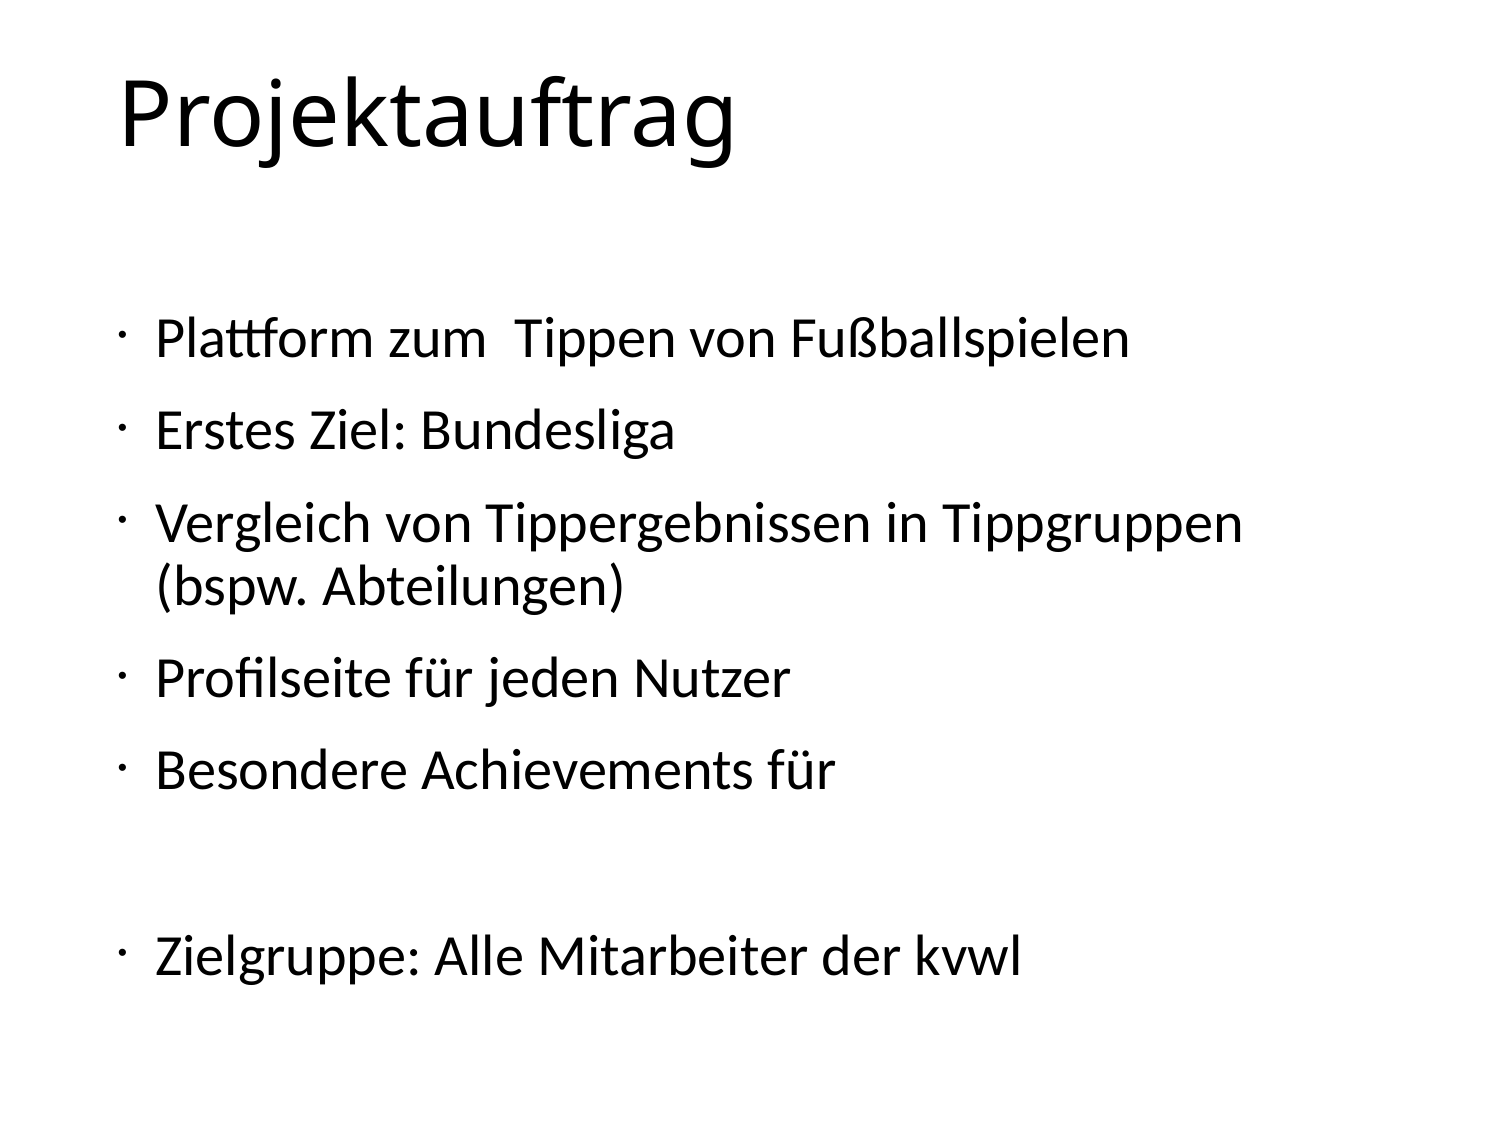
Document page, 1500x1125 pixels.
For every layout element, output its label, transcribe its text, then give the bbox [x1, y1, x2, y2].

title Projektauftrag [103, 59, 1397, 278]
list Plattform zum Tippen von Fußballspielen Erstes Ziel: Bundesliga Vergleich von Tippergebnissen in Tippgruppen (bspw. Abteilungen) Profilseite für jeden Nutzer Besondere Achievements für Zielgruppe: Alle Mitarbeiter der kvwl [103, 299, 1397, 1014]
